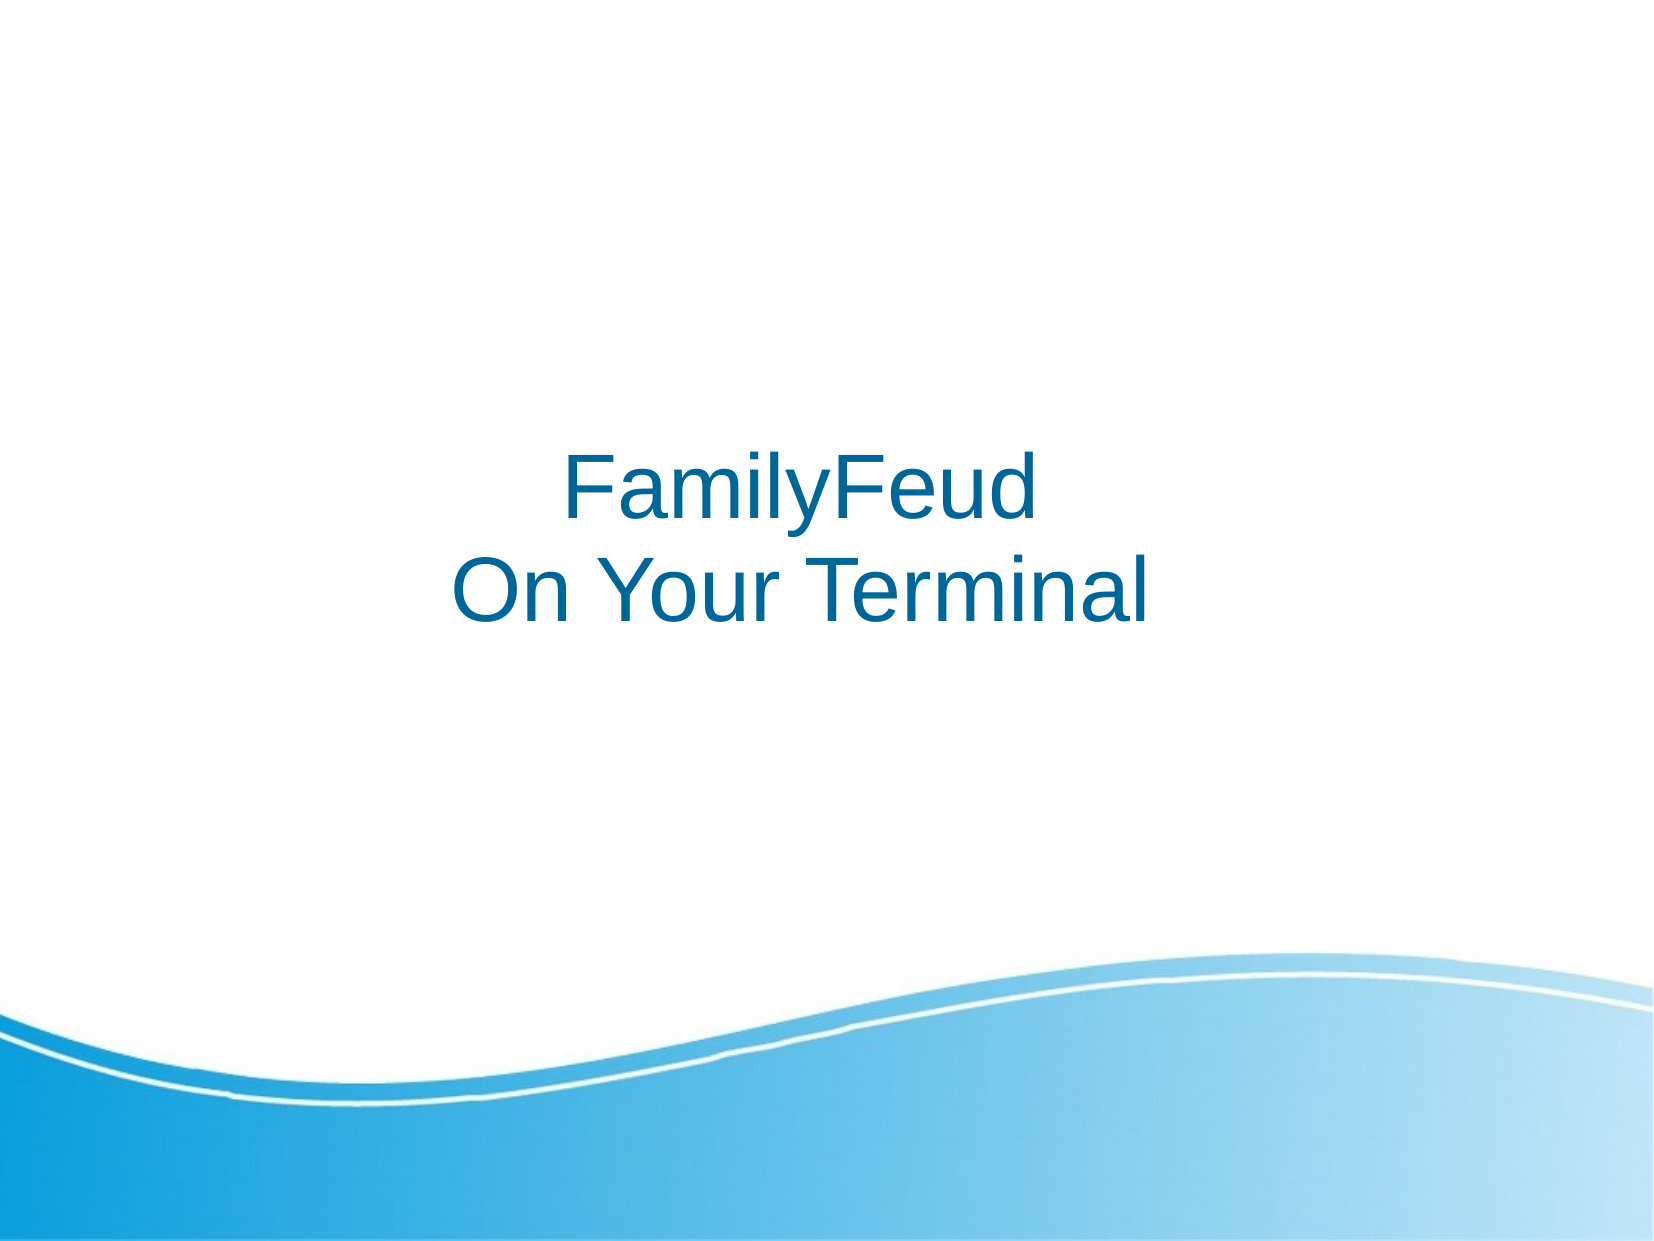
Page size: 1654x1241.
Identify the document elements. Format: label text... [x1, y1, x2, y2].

picture [0, 952, 1654, 1241]
title FamilyFeud On Your Terminal [56, 435, 1546, 643]
